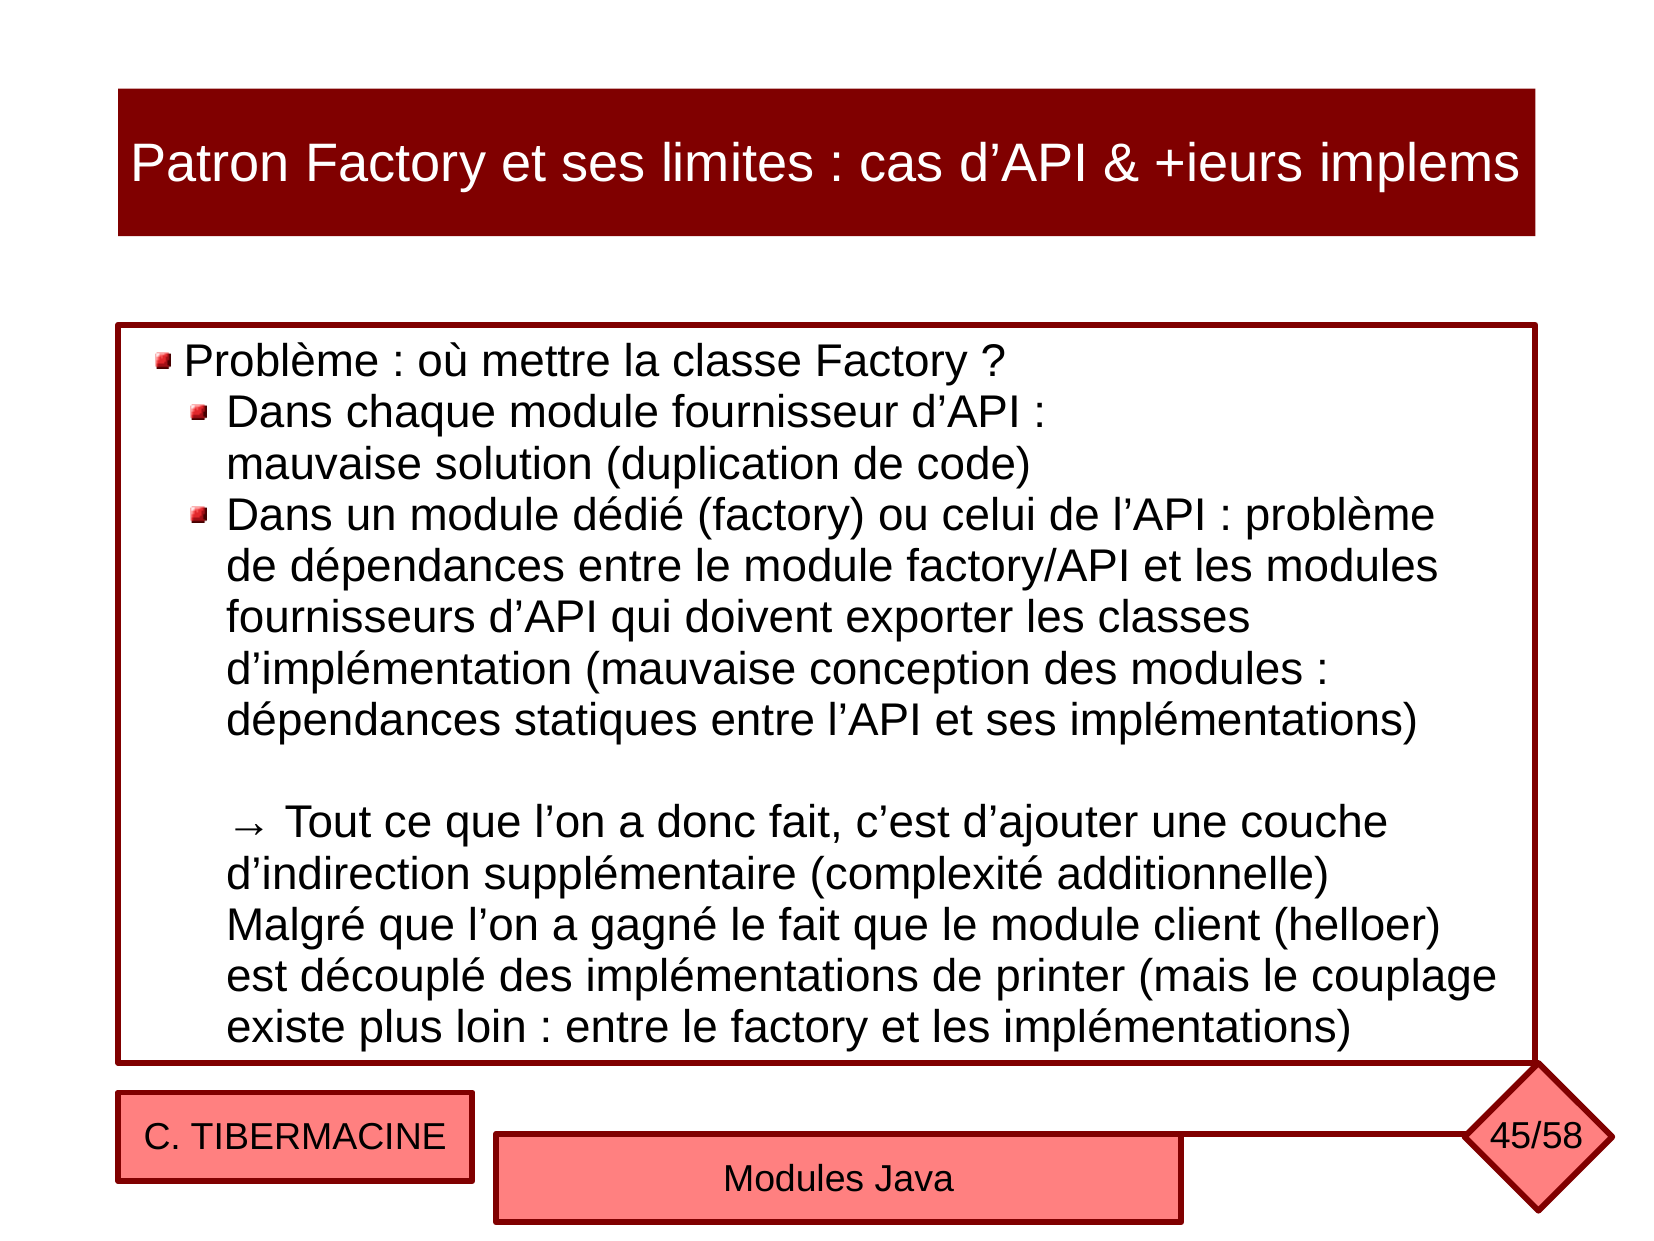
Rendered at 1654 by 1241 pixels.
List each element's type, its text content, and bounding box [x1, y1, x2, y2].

text_box [1494, 1062, 1583, 1107]
picture [190, 506, 207, 523]
text_box [1464, 1126, 1475, 1148]
text_box Problème : où mettre la classe Factory ? Dans chaque module fournisseur d’API : mauvaise solution (duplication de code) Dans un module dédié (factory) ou celui de l’API : problème de dépendances entre le module factory/API et les modules fournisseurs d’API qui doivent exporter les classes d’implémentation (mauvaise conception des modules : dépendances statiques entre l’API et ses implémentations) → Tout ce que l’on a donc fait, c’est d’ajouter une couche d’indirection supplémentaire (complexité additionnelle) Malgré que l’on a gagné le fait que le module client (helloer) est découplé des implémentations de printer (mais le couplage existe plus loin : entre le factory et les implémentations) [118, 324, 1536, 1063]
picture [190, 404, 207, 420]
picture [155, 352, 171, 369]
text_box [1491, 1164, 1586, 1211]
text_box Modules Java [496, 1133, 1182, 1223]
text_box Patron Factory et ses limites : cas d’API & +ieurs implems [118, 88, 1536, 237]
text_box <numéro>/58 [1475, 1107, 1654, 1164]
text_box C. TIBERMACINE [118, 1092, 473, 1182]
